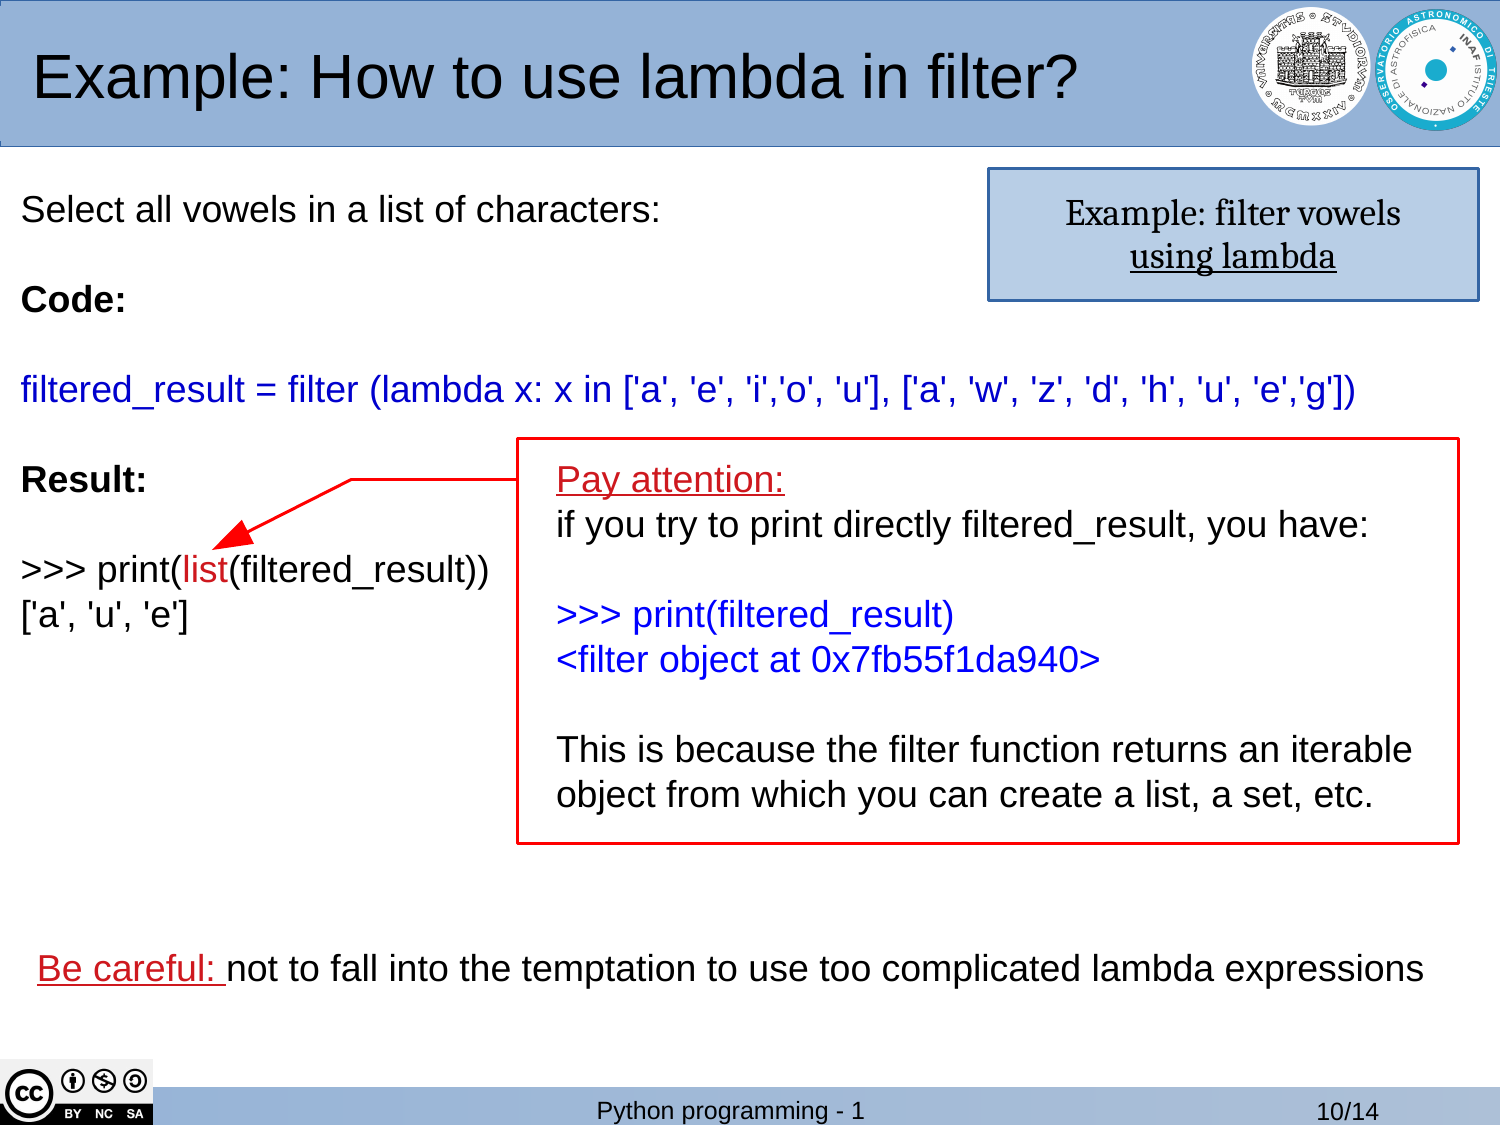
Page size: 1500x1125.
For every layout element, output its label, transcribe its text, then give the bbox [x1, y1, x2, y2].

text_box [517, 438, 1459, 844]
text_box Example: filter vowels using lambda [988, 168, 1479, 301]
list Select all vowels in a list of characters: Code: filtered_result = filter (lambda x: x in ['a', 'e', 'i','o', 'u'], ['a', 'w', 'z', 'd', 'h', 'u', 'e','g']) Result: >>> print(list(filtered_result)) ['a', 'u', 'e'] [5, 177, 1500, 1114]
picture [0, 1059, 153, 1125]
picture [1252, 0, 1500, 156]
list Be careful: not to fall into the temptation to use too complicated lambda expressions [22, 936, 1470, 1056]
text_box Example: How to use lambda in filter? [0, 5, 1243, 141]
list Pay attention: if you try to print directly filtered_result, you have: >>> print(filtered_result) <filter object at 0x7fb55f1da940> This is because the filter function returns an iterable object from which you can create a list, a set, etc. [541, 446, 1448, 798]
